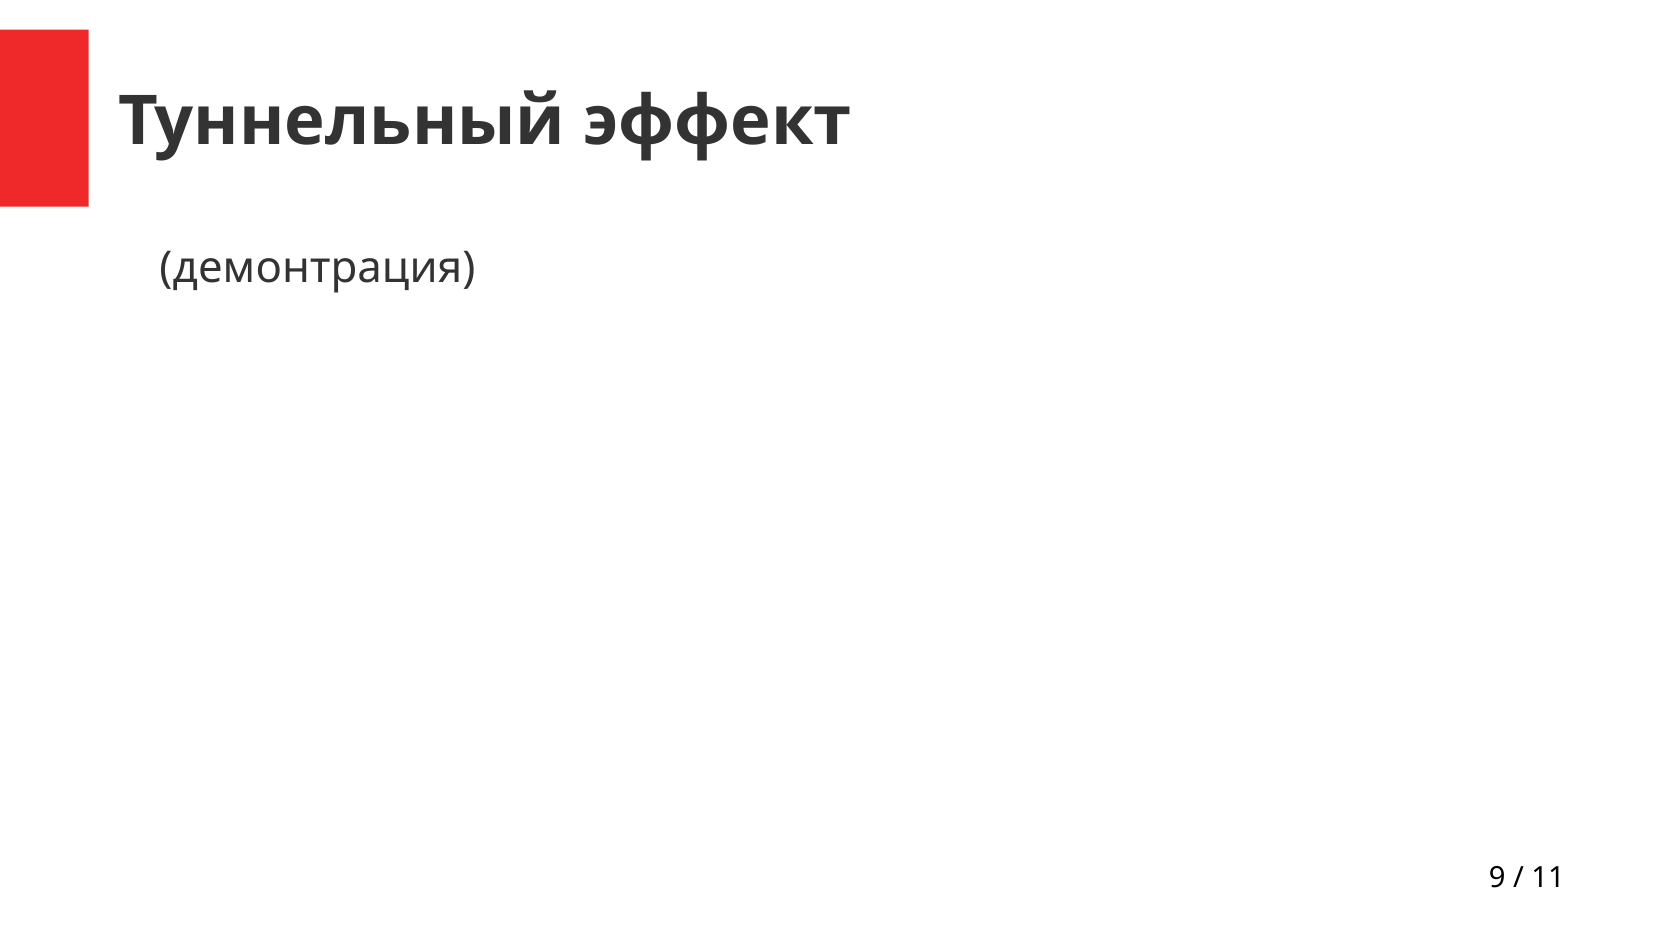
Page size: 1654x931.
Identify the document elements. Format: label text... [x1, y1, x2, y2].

title Туннельный эффект [118, 29, 1595, 207]
list (демонтрация) [88, 236, 1565, 798]
